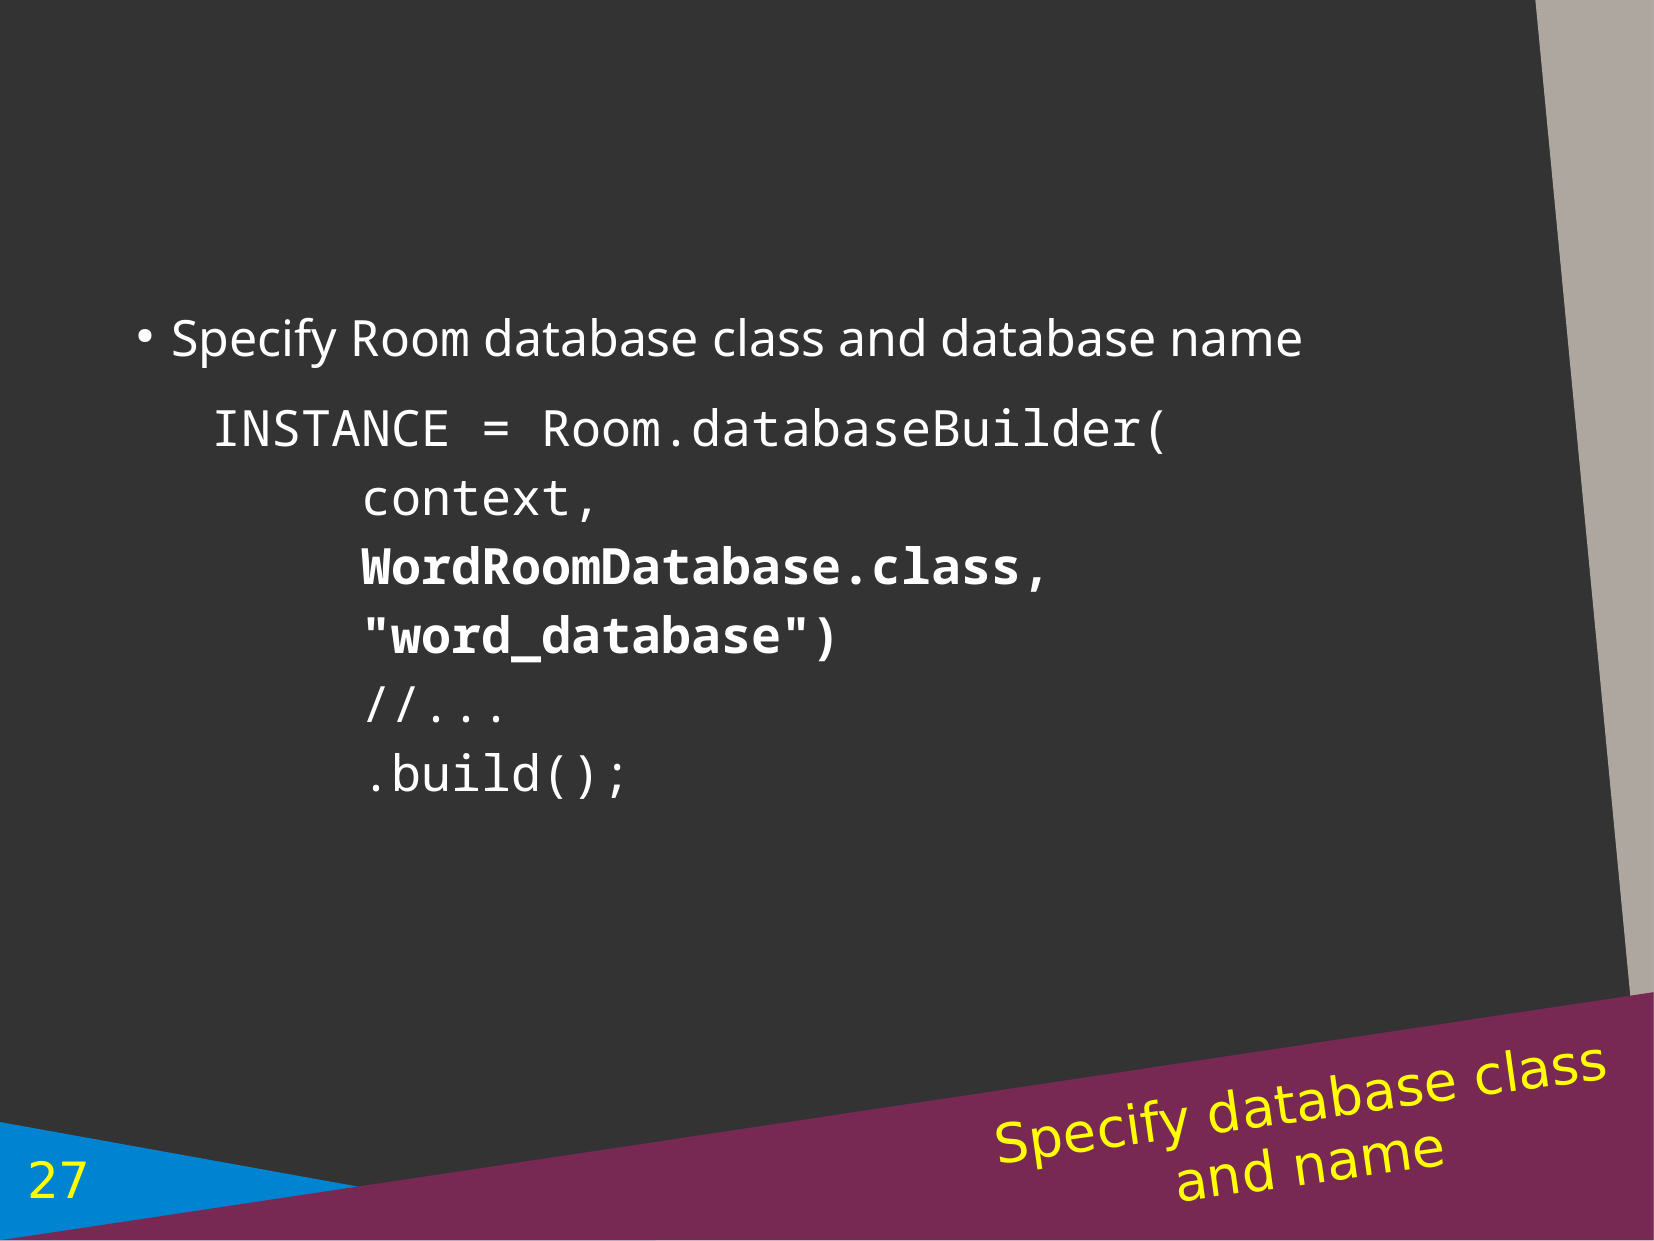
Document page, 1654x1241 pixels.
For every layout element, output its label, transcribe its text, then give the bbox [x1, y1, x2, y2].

list Specify Room database class and database name INSTANCE = Room.databaseBuilder( context, WordRoomDatabase.class, "word_database") //... .build(); [120, 282, 1519, 839]
title Specify database class and name [956, 995, 1654, 1241]
